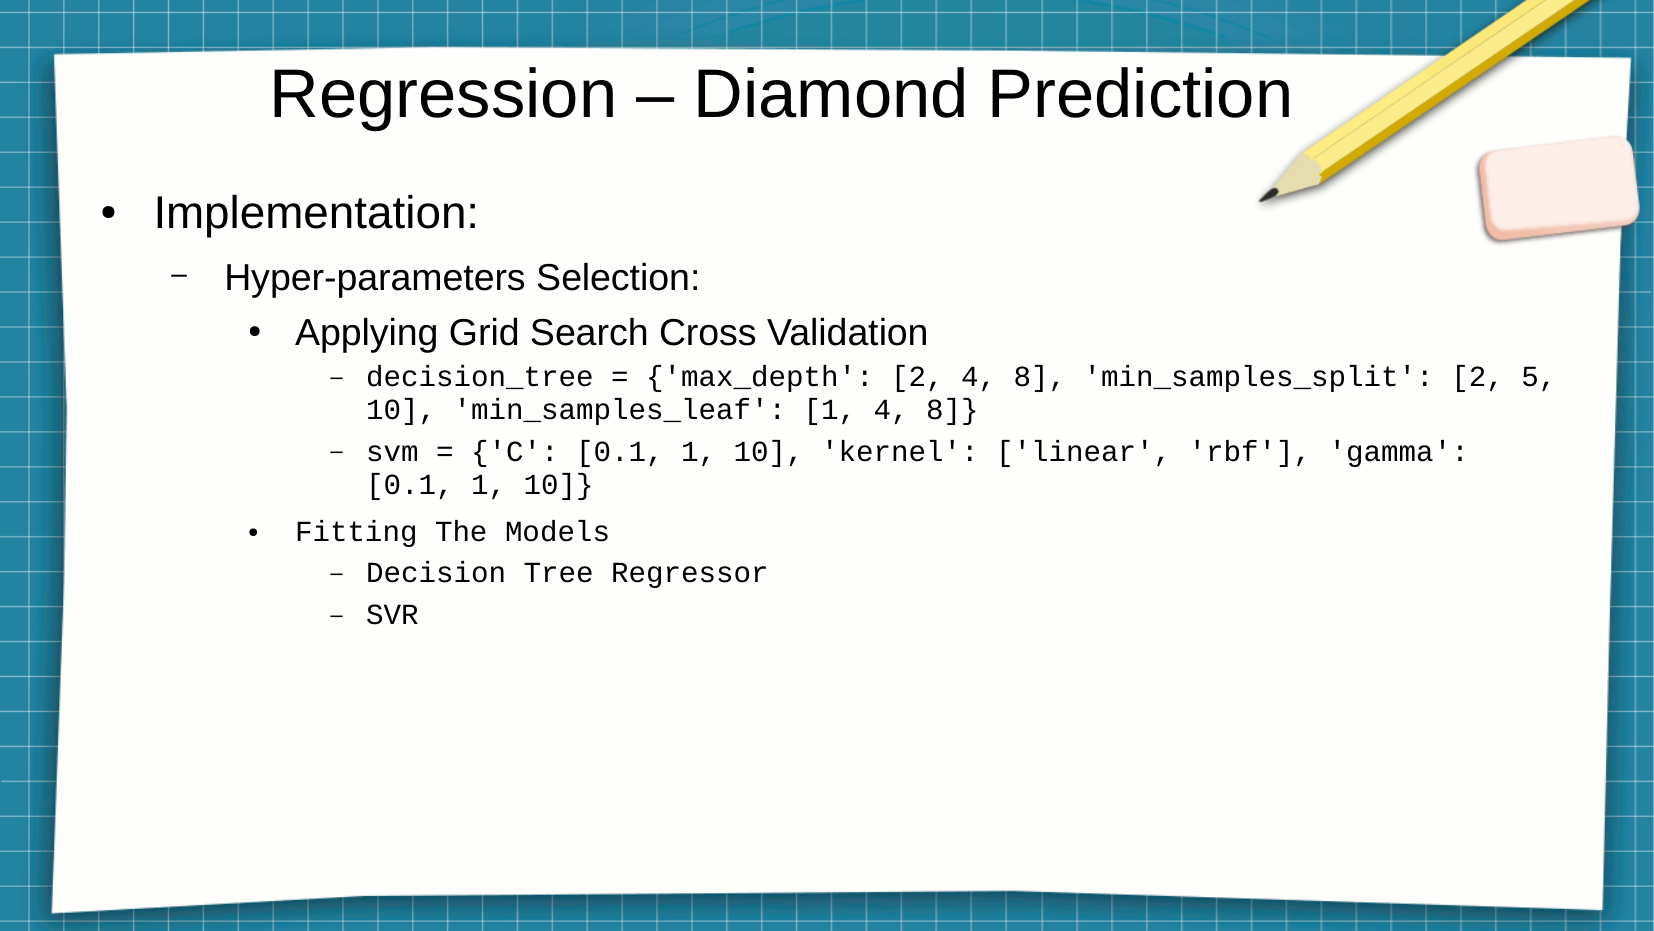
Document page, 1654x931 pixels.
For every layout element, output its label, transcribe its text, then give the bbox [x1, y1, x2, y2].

list Implementation: Hyper-parameters Selection: Applying Grid Search Cross Validation decision_tree = {'max_depth': [2, 4, 8], 'min_samples_split': [2, 5, 10], 'min_samples_leaf': [1, 4, 8]} svm = {'C': [0.1, 1, 10], 'kernel': ['linear', 'rbf'], 'gamma': [0.1, 1, 10]} Fitting The Models Decision Tree Regressor SVR [82, 187, 1571, 901]
title Regression – Diamond Prediction [82, 37, 1501, 151]
picture [0, 0, 1654, 931]
